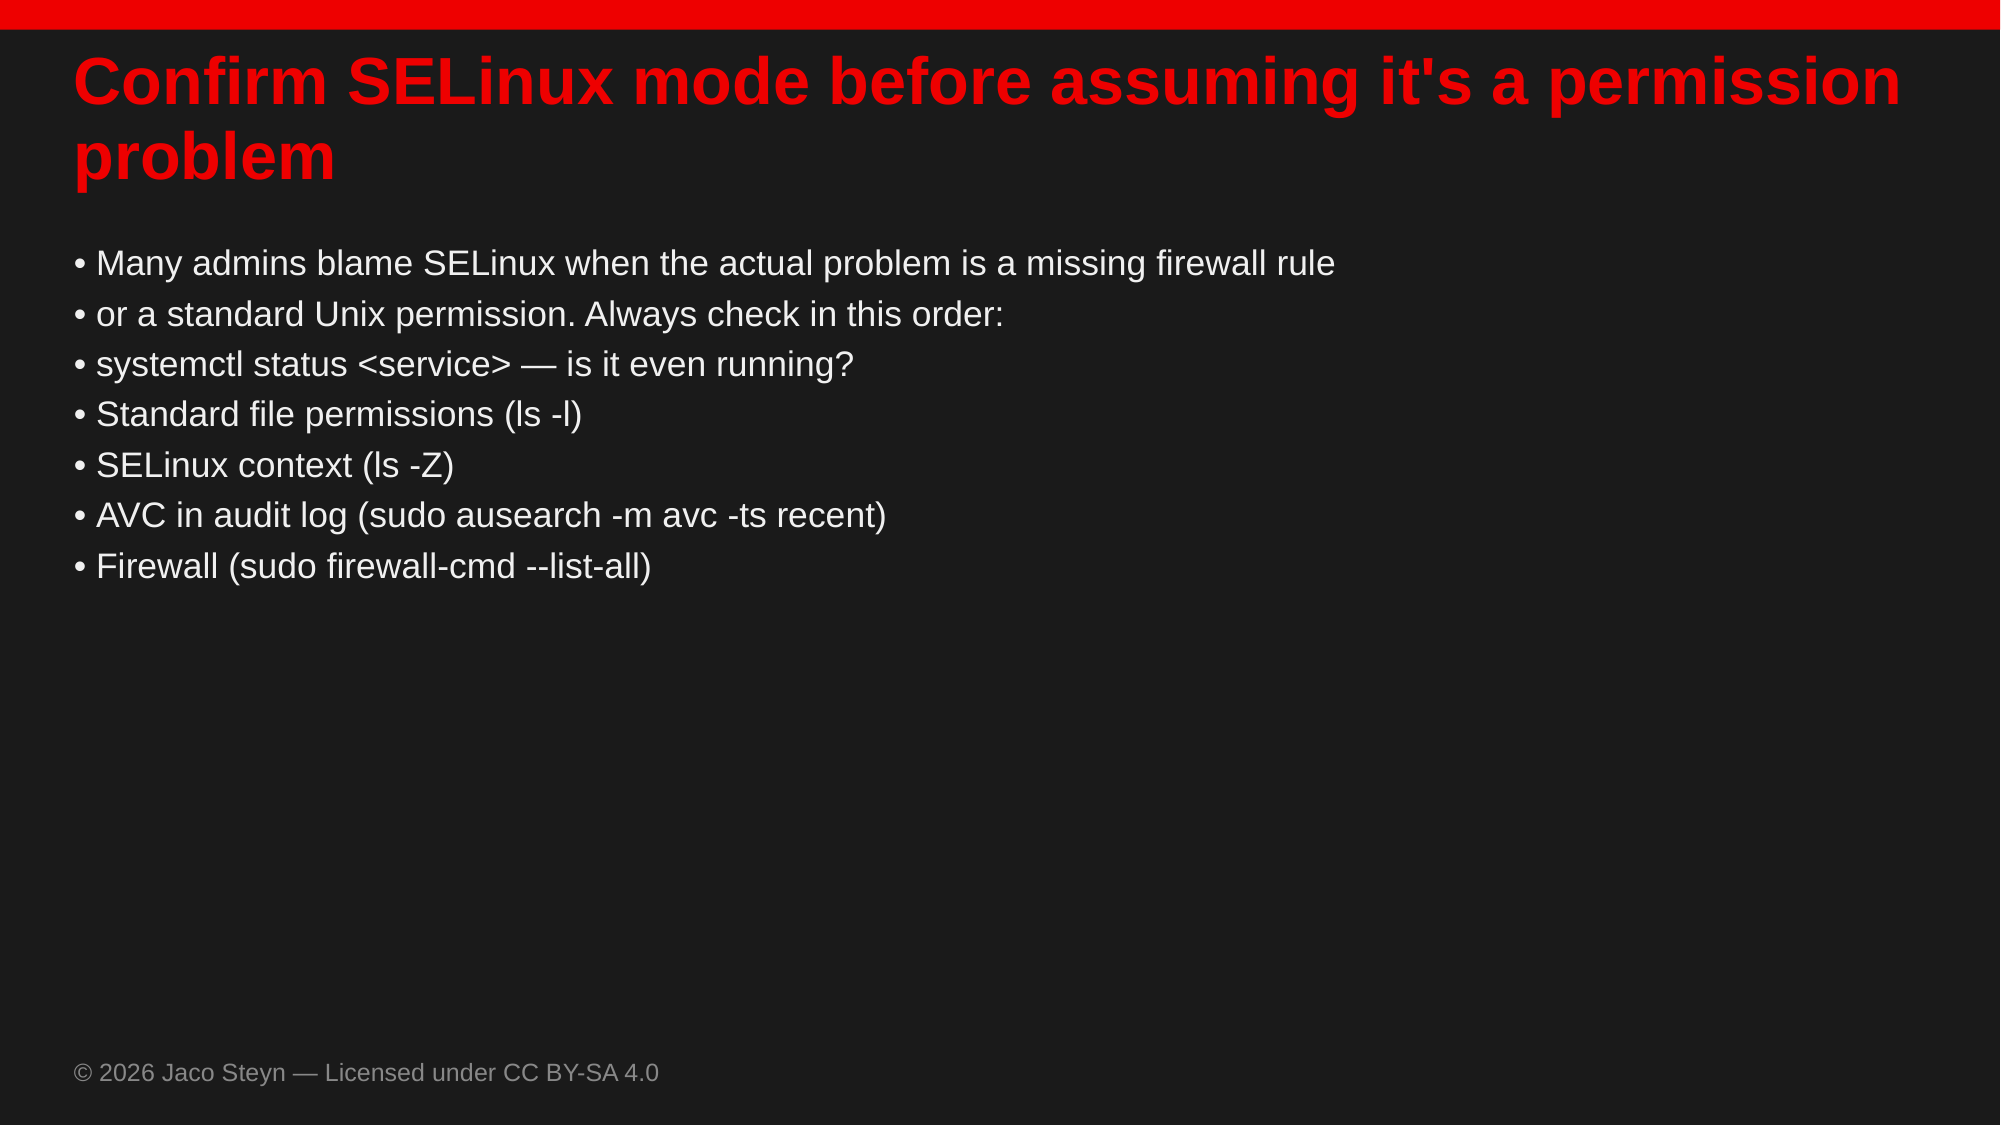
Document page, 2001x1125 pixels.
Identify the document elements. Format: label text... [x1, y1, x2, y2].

text_box © 2026 Jaco Steyn — Licensed under CC BY-SA 4.0 [59, 1051, 1942, 1093]
text_box • Many admins blame SELinux when the actual problem is a missing firewall rule • or a standard Unix permission. Always check in this order: • systemctl status <service> — is it even running? • Standard file permissions (ls -l) • SELinux context (ls -Z) • AVC in audit log (sudo ausearch -m avc -ts recent) • Firewall (sudo firewall-cmd --list-all) [59, 236, 1942, 1037]
text_box [0, 0, 2001, 30]
text_box Confirm SELinux mode before assuming it's a permission problem [59, 36, 1942, 208]
